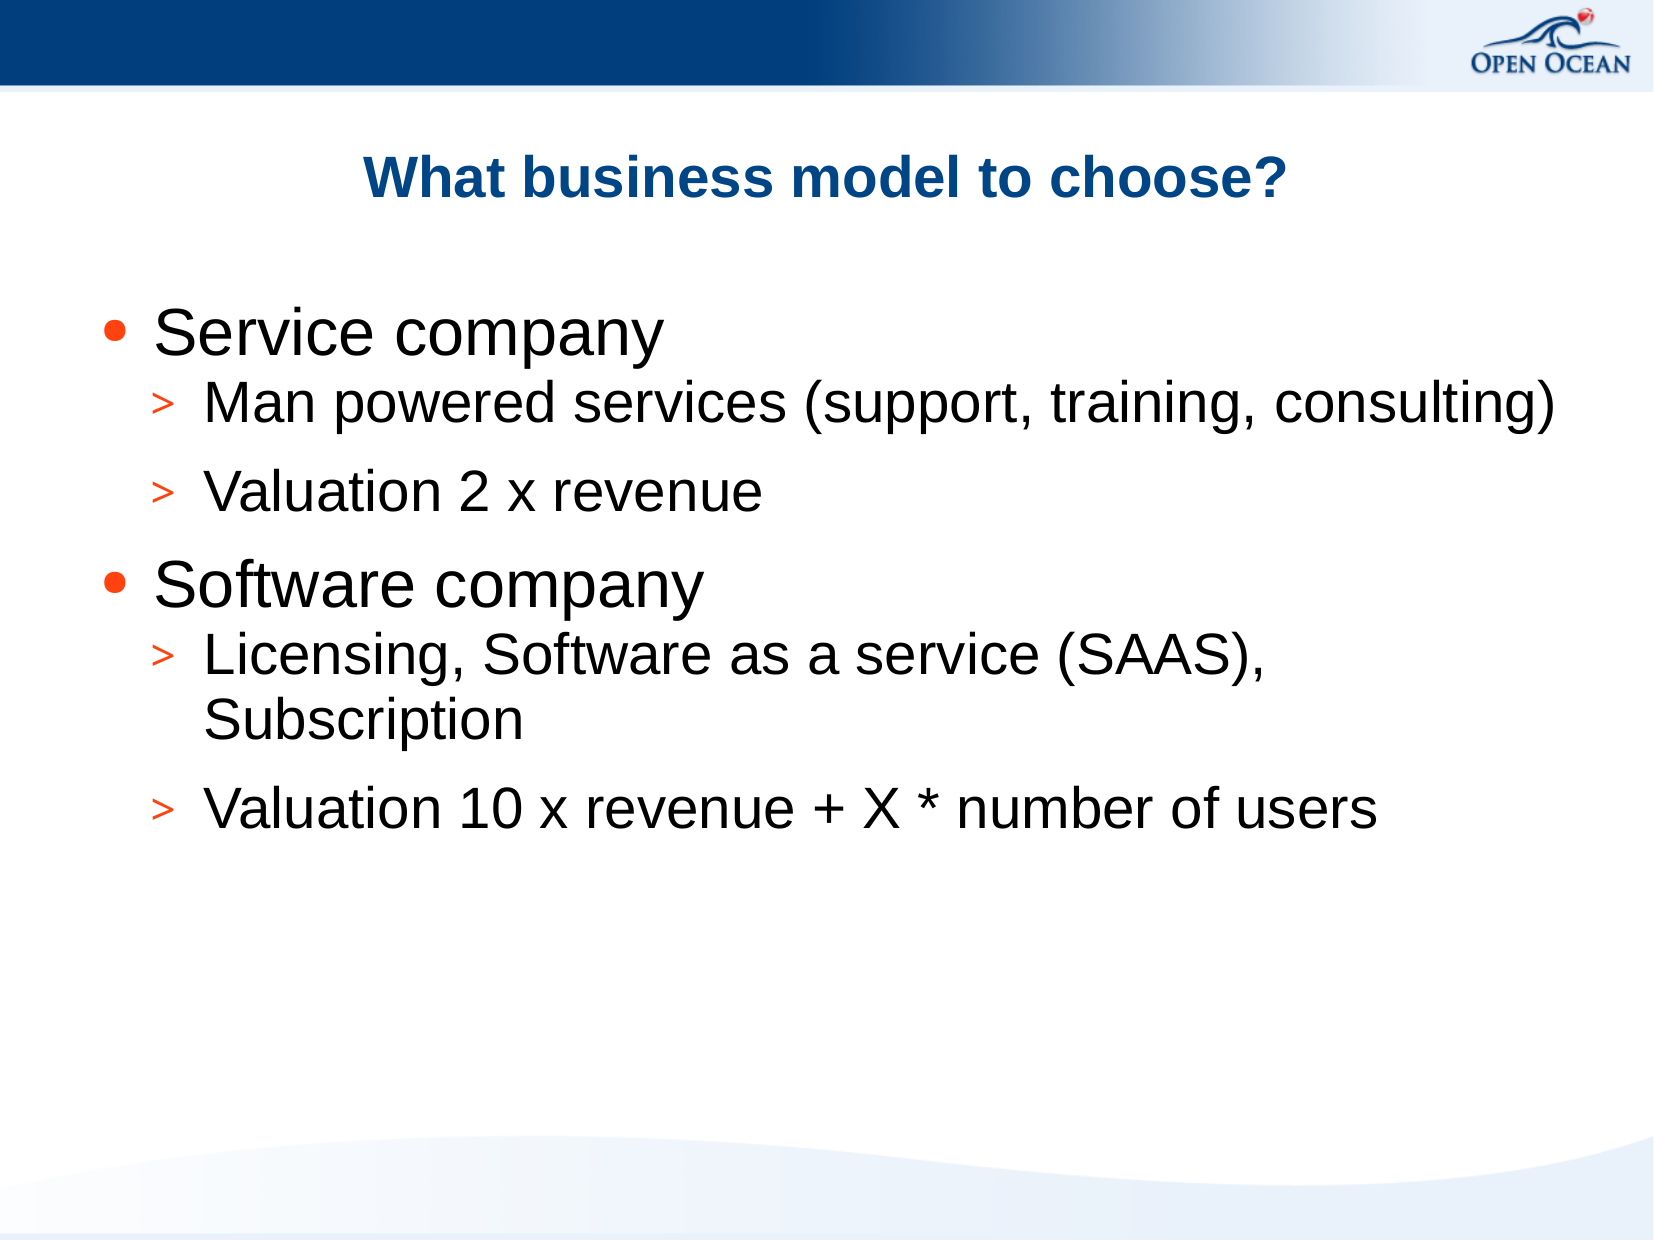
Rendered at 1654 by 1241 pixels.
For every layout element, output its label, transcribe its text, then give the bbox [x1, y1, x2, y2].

title What business model to choose? [82, 95, 1571, 259]
list Service company Man powered services (support, training, consulting) Valuation 2 x revenue Software company Licensing, Software as a service (SAAS), Subscription Valuation 10 x revenue + X * number of users [82, 295, 1571, 1094]
picture [0, 0, 1654, 1240]
